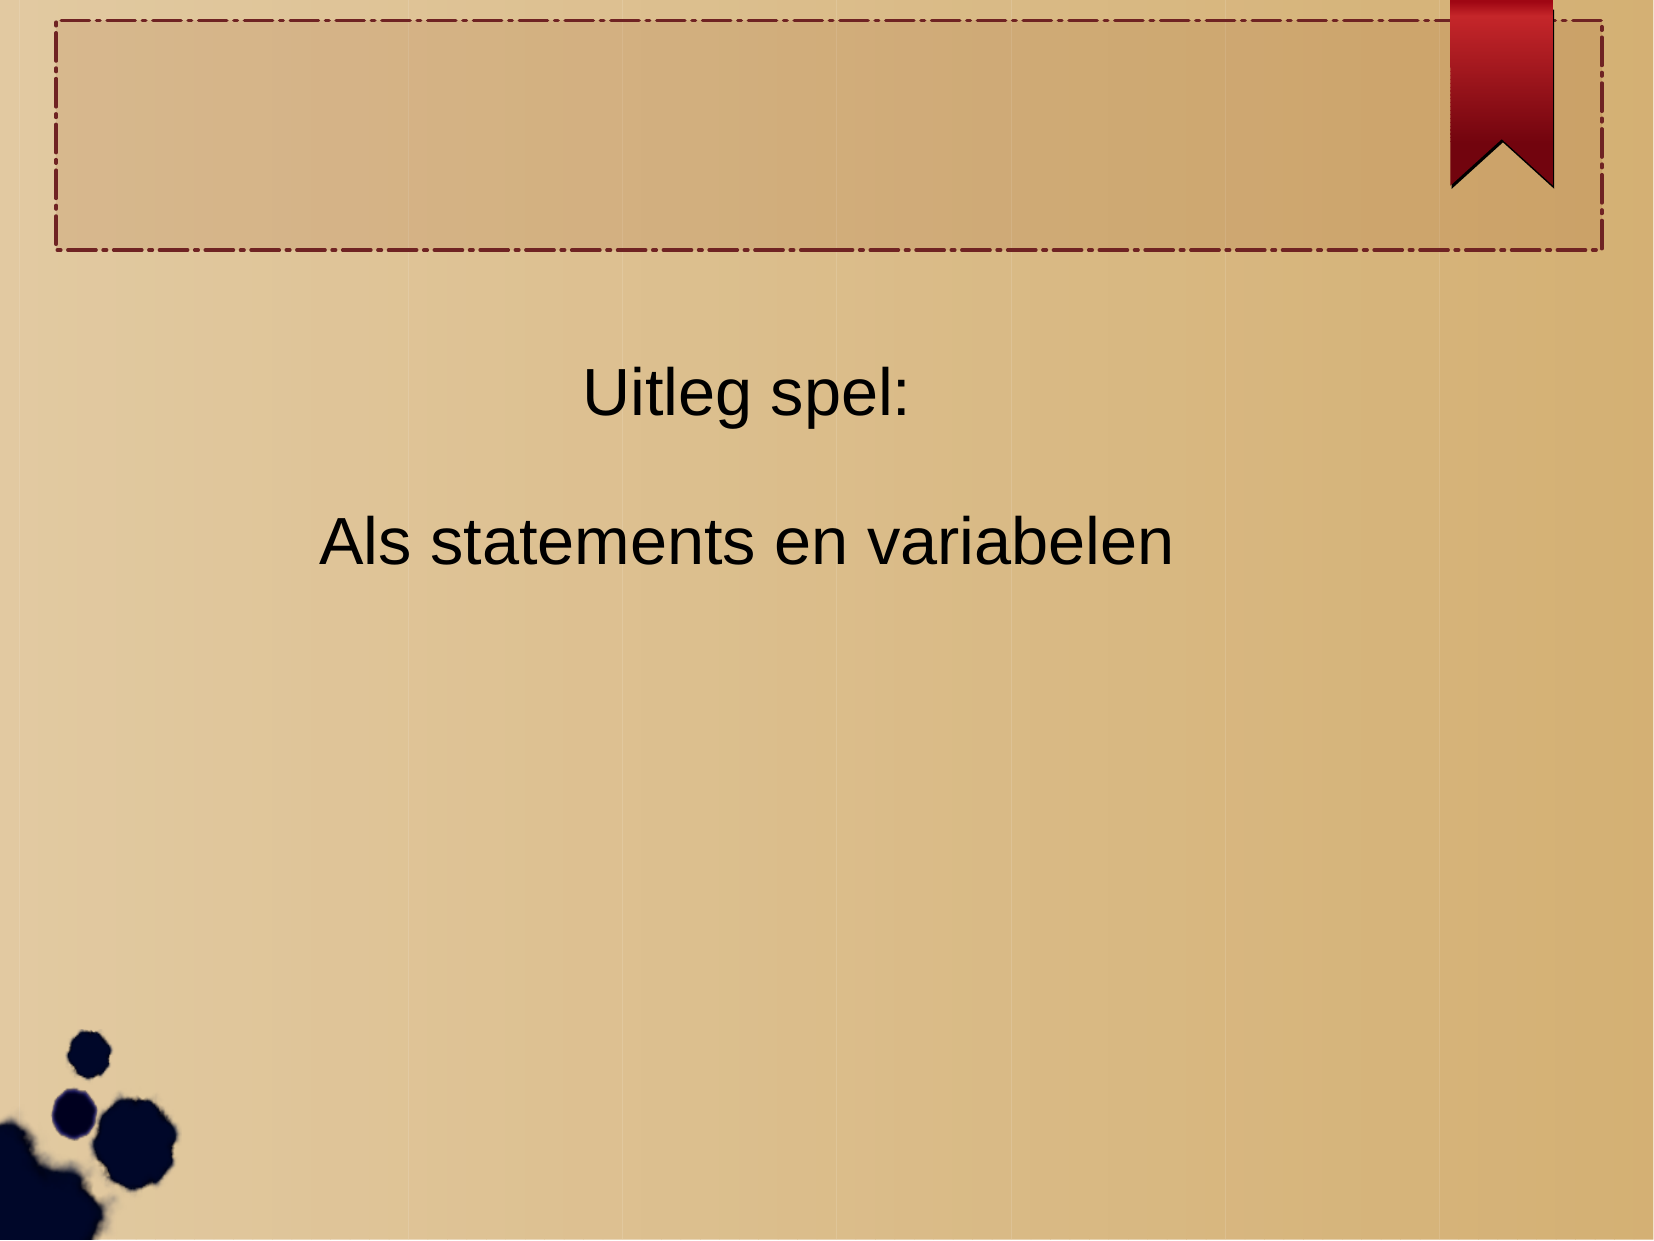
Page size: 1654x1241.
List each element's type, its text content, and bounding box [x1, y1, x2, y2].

subtitle Uitleg spel: Als statements en variabelen [82, 47, 1412, 888]
